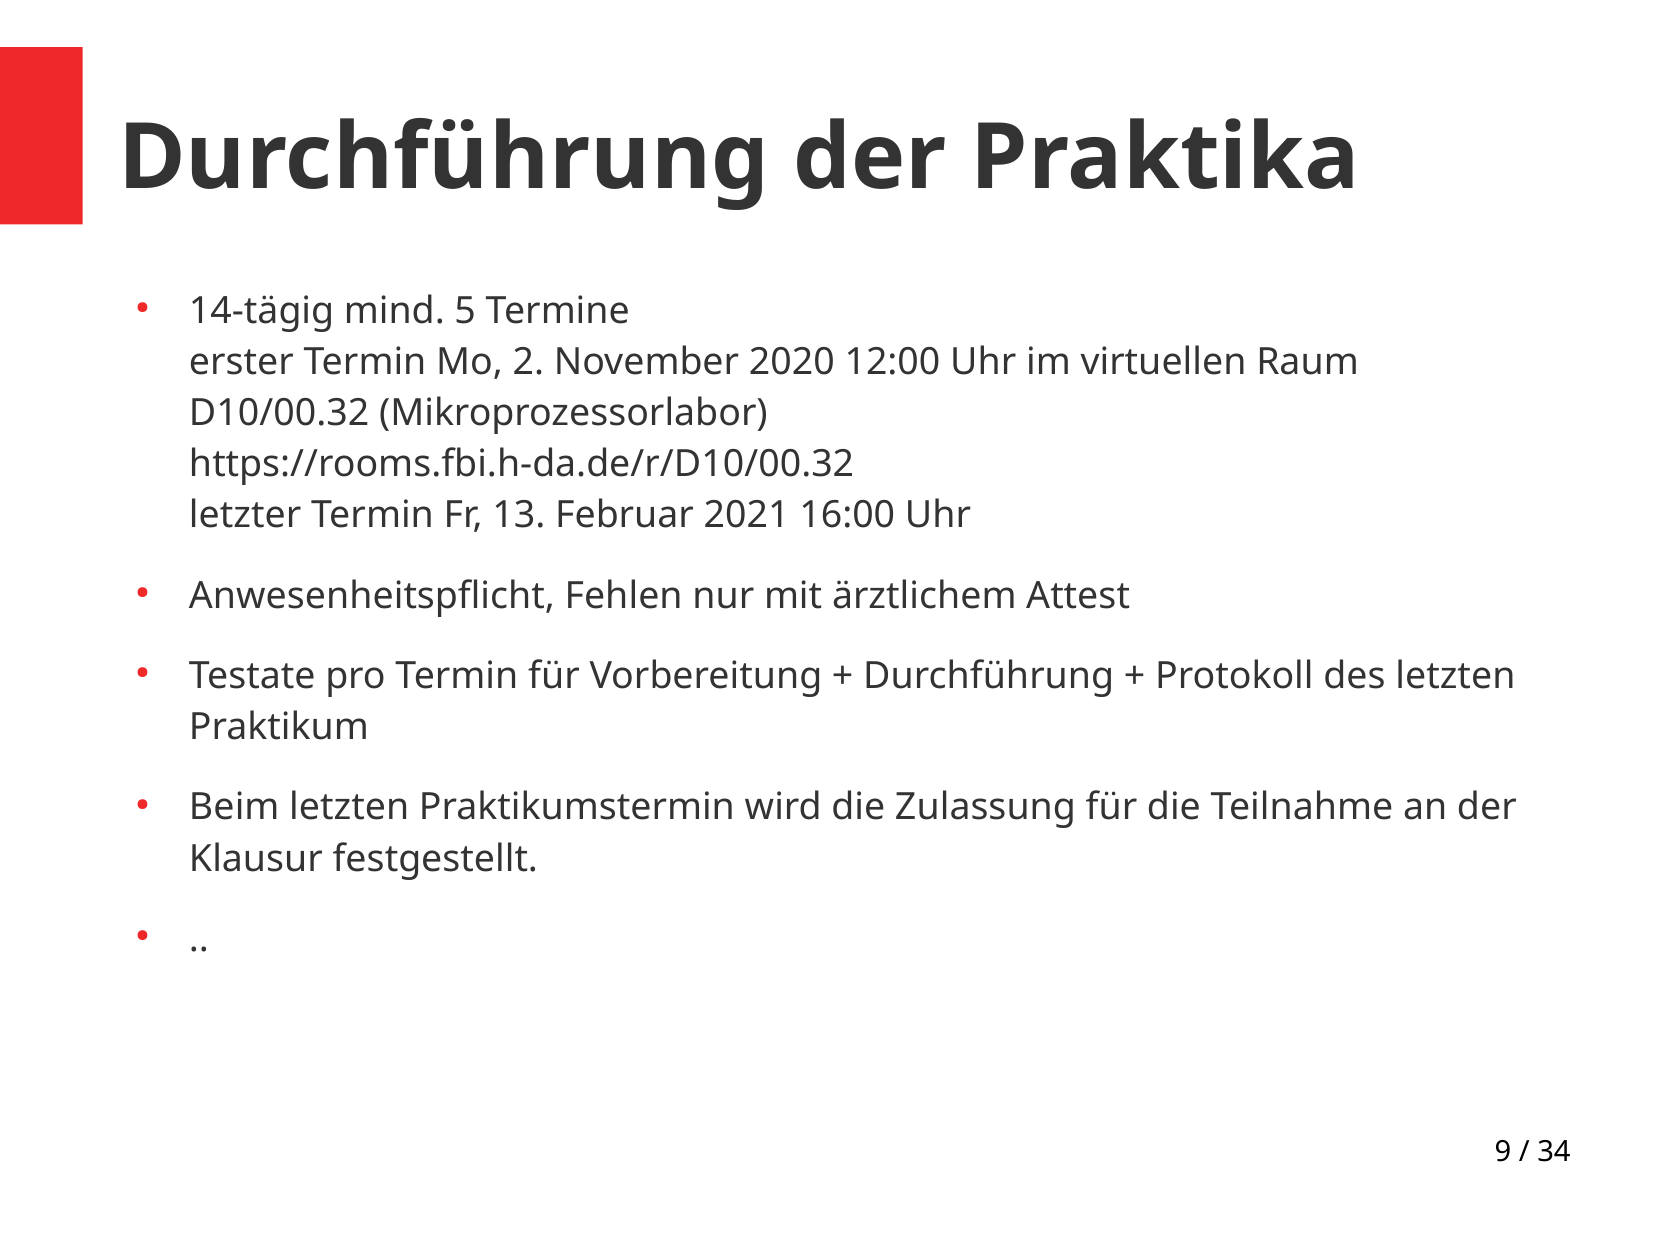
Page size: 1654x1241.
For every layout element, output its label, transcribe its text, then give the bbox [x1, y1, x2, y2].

text_box [118, 354, 1536, 1074]
list 14-tägig mind. 5 Termine erster Termin Mo, 2. November 2020 12:00 Uhr im virtuellen Raum D10/00.32 (Mikroprozessorlabor) https://rooms.fbi.h-da.de/r/D10/00.32 letzter Termin Fr, 13. Februar 2021 16:00 Uhr Anwesenheitspflicht, Fehlen nur mit ärztlichem Attest Testate pro Termin für Vorbereitung + Durchführung + Protokoll des letzten Praktikum Beim letzten Praktikumstermin wird die Zulassung für die Teilnahme an der Klausur festgestellt. .. [118, 283, 1536, 354]
title Durchführung der Praktika [118, 45, 1571, 260]
